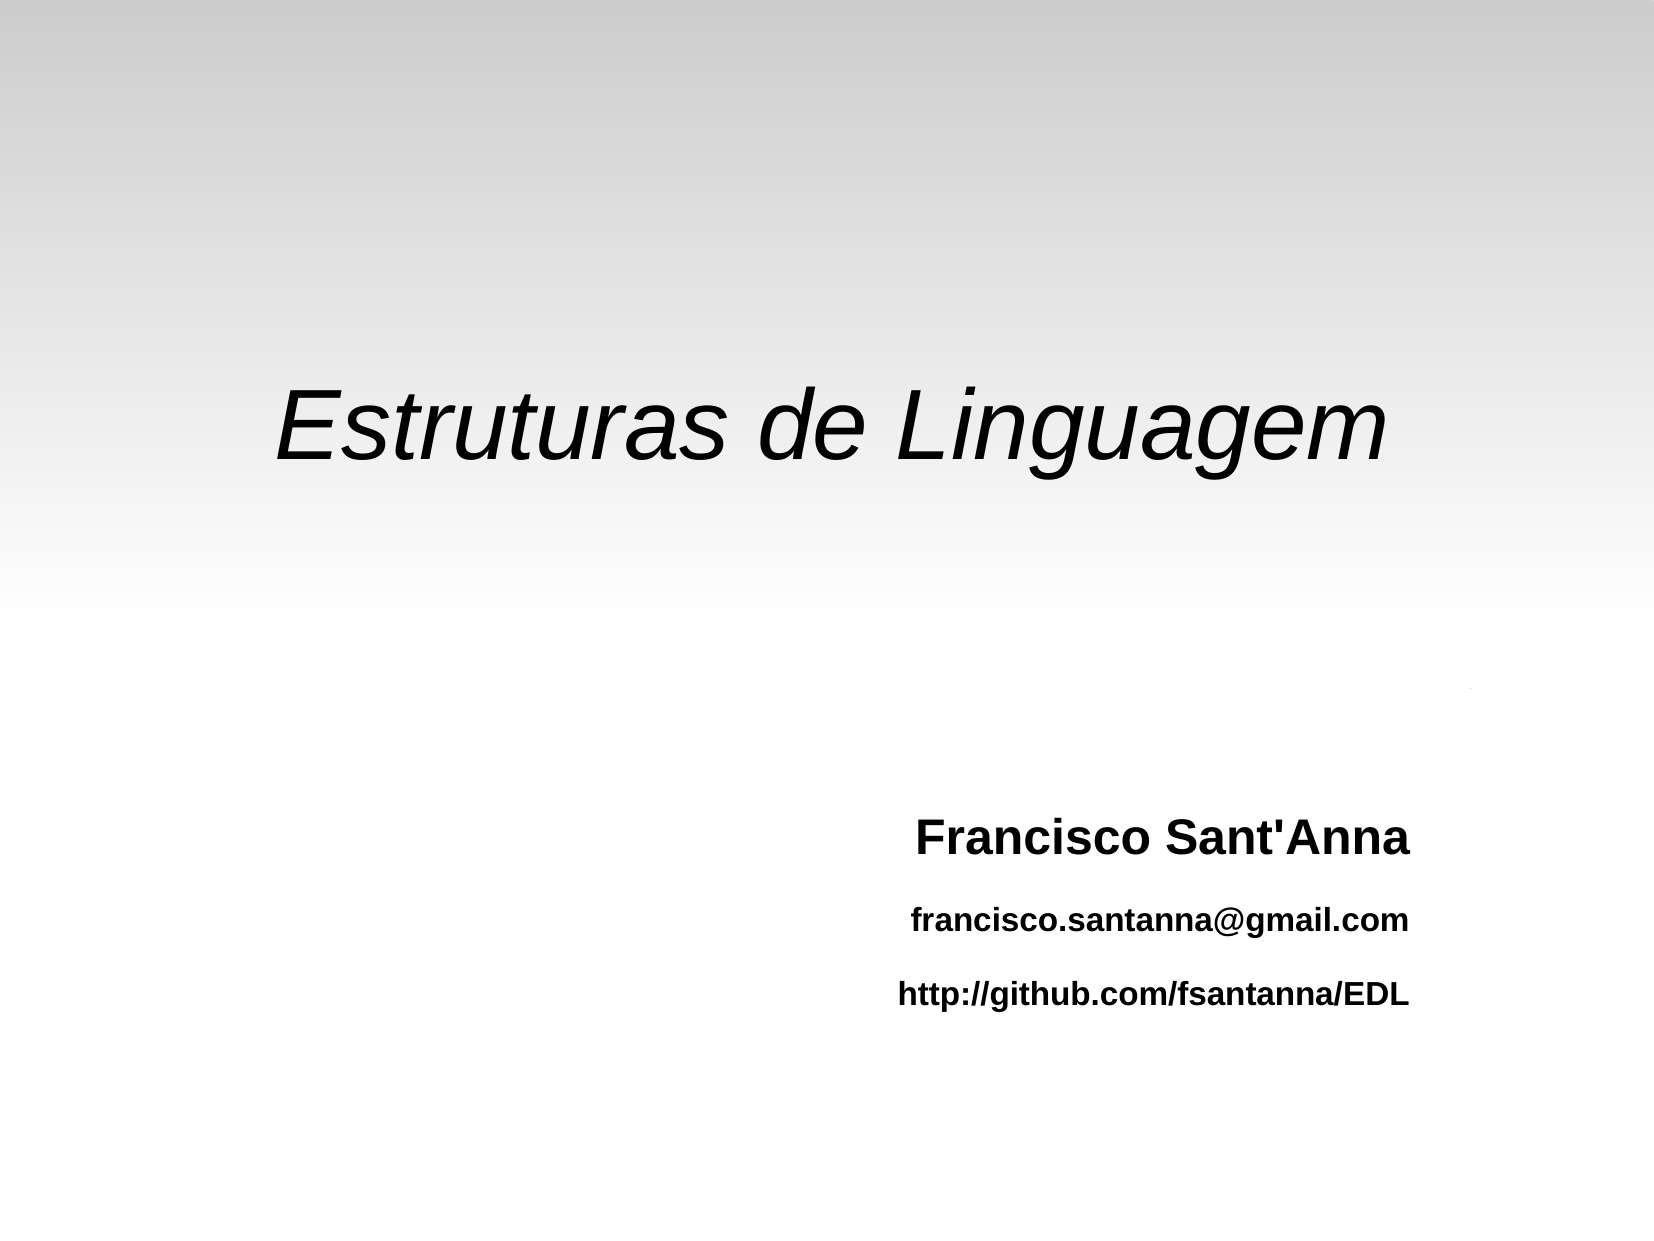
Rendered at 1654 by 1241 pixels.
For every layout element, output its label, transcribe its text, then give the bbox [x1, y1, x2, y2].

subtitle Estruturas de Linguagem [88, 283, 1577, 567]
text_box Francisco Sant'Anna francisco.santanna@gmail.com http://github.com/fsantanna/EDL [882, 801, 1425, 1023]
